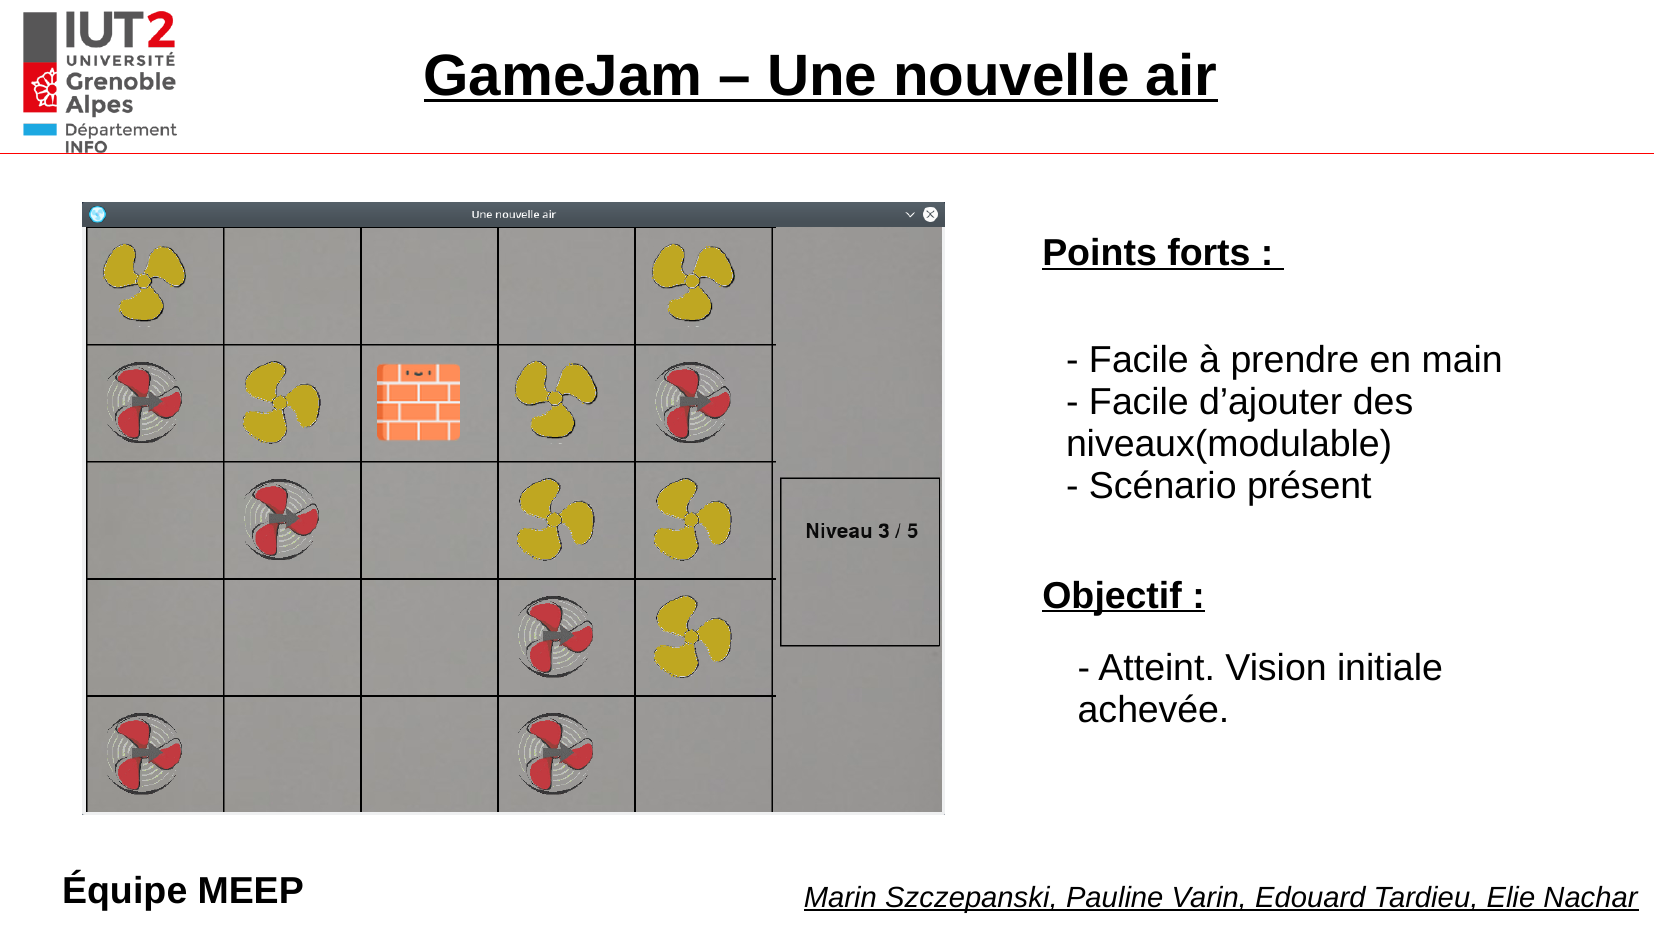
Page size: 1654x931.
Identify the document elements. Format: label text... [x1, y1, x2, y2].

text_box GameJam – Une nouvelle air [283, 35, 1359, 116]
picture [23, 11, 260, 153]
text_box - Facile à prendre en main - Facile d’ajouter des niveaux(modulable) - Scénario présent [1051, 330, 1583, 640]
text_box Équipe MEEP [47, 862, 390, 920]
text_box Marin Szczepanski, Pauline Varin, Edouard Tardieu, Elie Nachar [744, 873, 1654, 922]
text_box - Atteint. Vision initiale achevée. [1062, 639, 1512, 739]
text_box Points forts : [1027, 224, 1619, 282]
text_box Objectif : [1027, 566, 1430, 624]
picture [82, 202, 945, 815]
